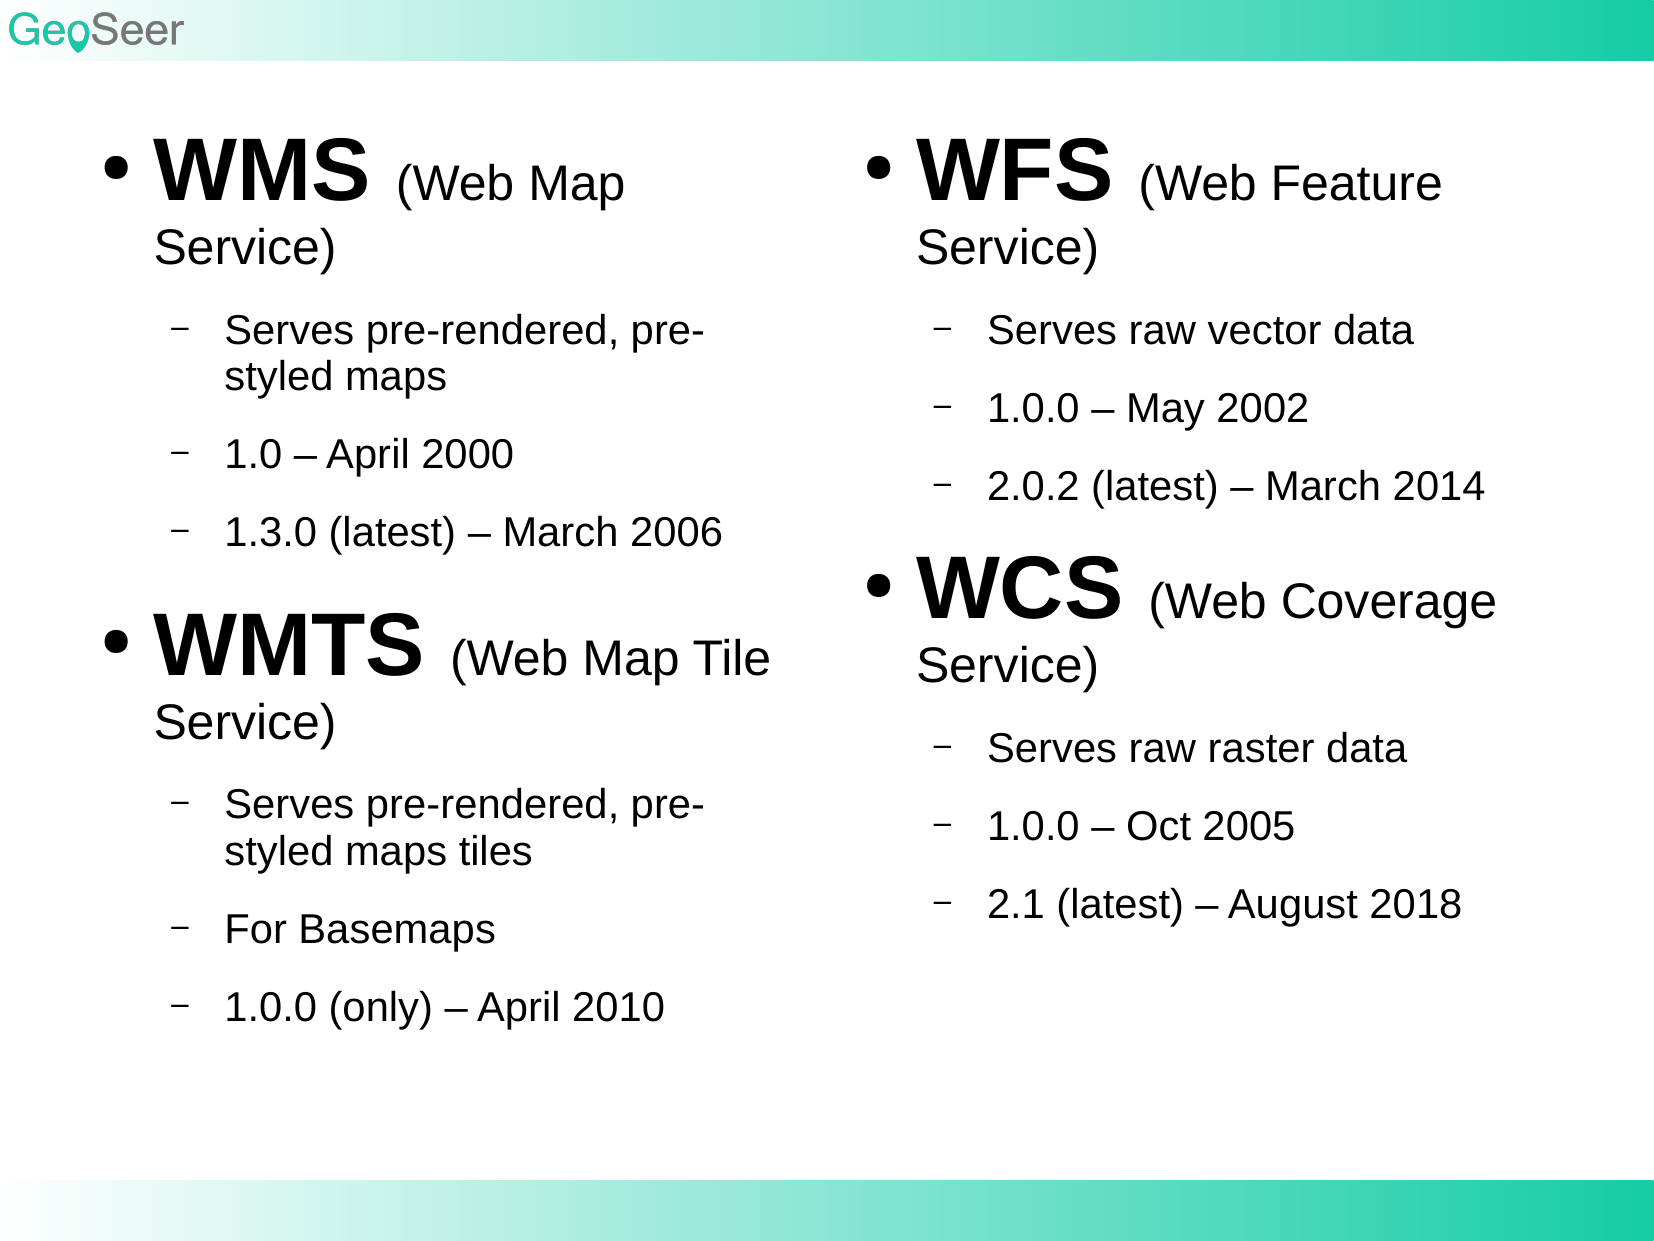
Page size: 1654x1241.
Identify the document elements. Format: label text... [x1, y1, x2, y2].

list WFS (Web Feature Service) Serves raw vector data 1.0.0 – May 2002 2.0.2 (latest) – March 2014 WCS (Web Coverage Service) Serves raw raster data 1.0.0 – Oct 2005 2.1 (latest) – August 2018 [845, 120, 1572, 1120]
list WMS (Web Map Service) Serves pre-rendered, pre-styled maps 1.0 – April 2000 1.3.0 (latest) – March 2006 WMTS (Web Map Tile Service) Serves pre-rendered, pre-styled maps tiles For Basemaps 1.0.0 (only) – April 2010 [82, 120, 809, 1120]
picture [7, 10, 186, 55]
